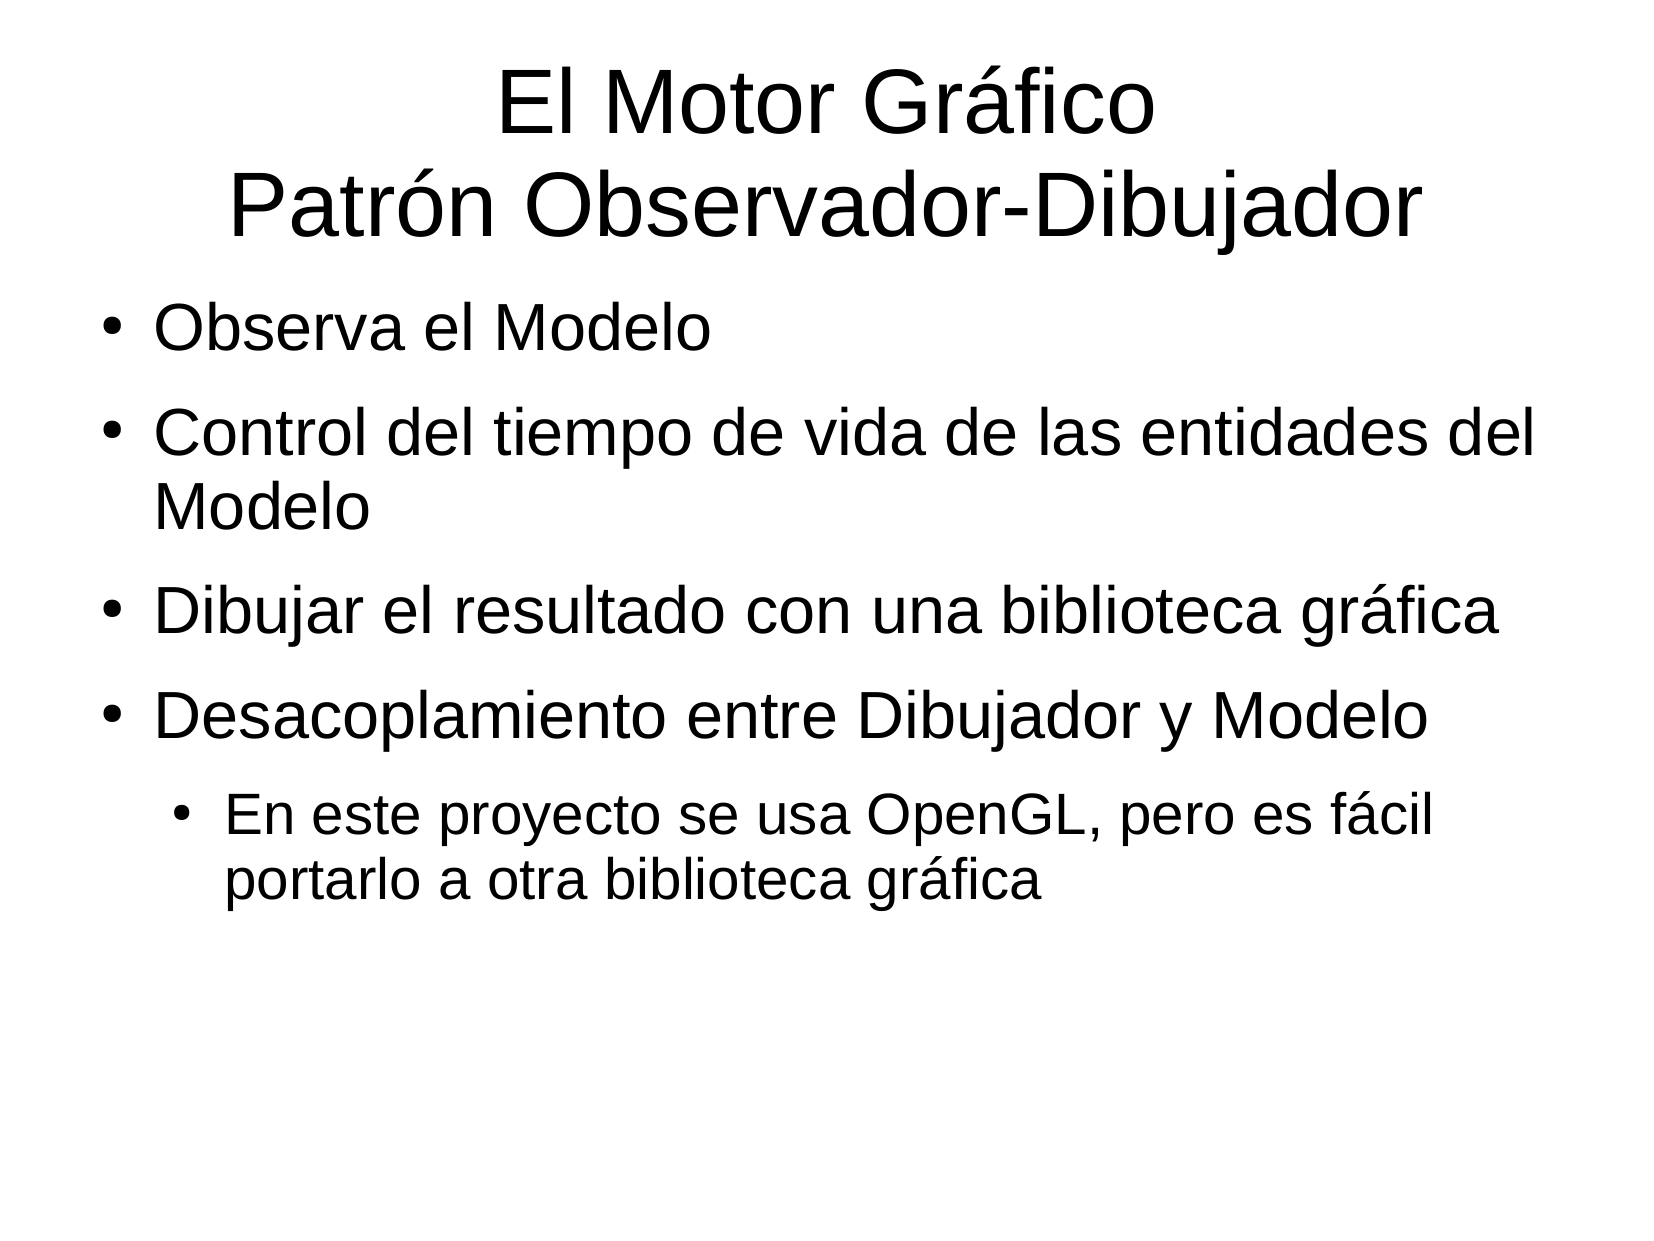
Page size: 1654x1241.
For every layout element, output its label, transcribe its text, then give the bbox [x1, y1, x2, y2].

title El Motor Gráfico Patrón Observador-Dibujador [82, 50, 1571, 256]
list Observa el Modelo Control del tiempo de vida de las entidades del Modelo Dibujar el resultado con una biblioteca gráfica Desacoplamiento entre Dibujador y Modelo En este proyecto se usa OpenGL, pero es fácil portarlo a otra biblioteca gráfica [82, 290, 1571, 1094]
